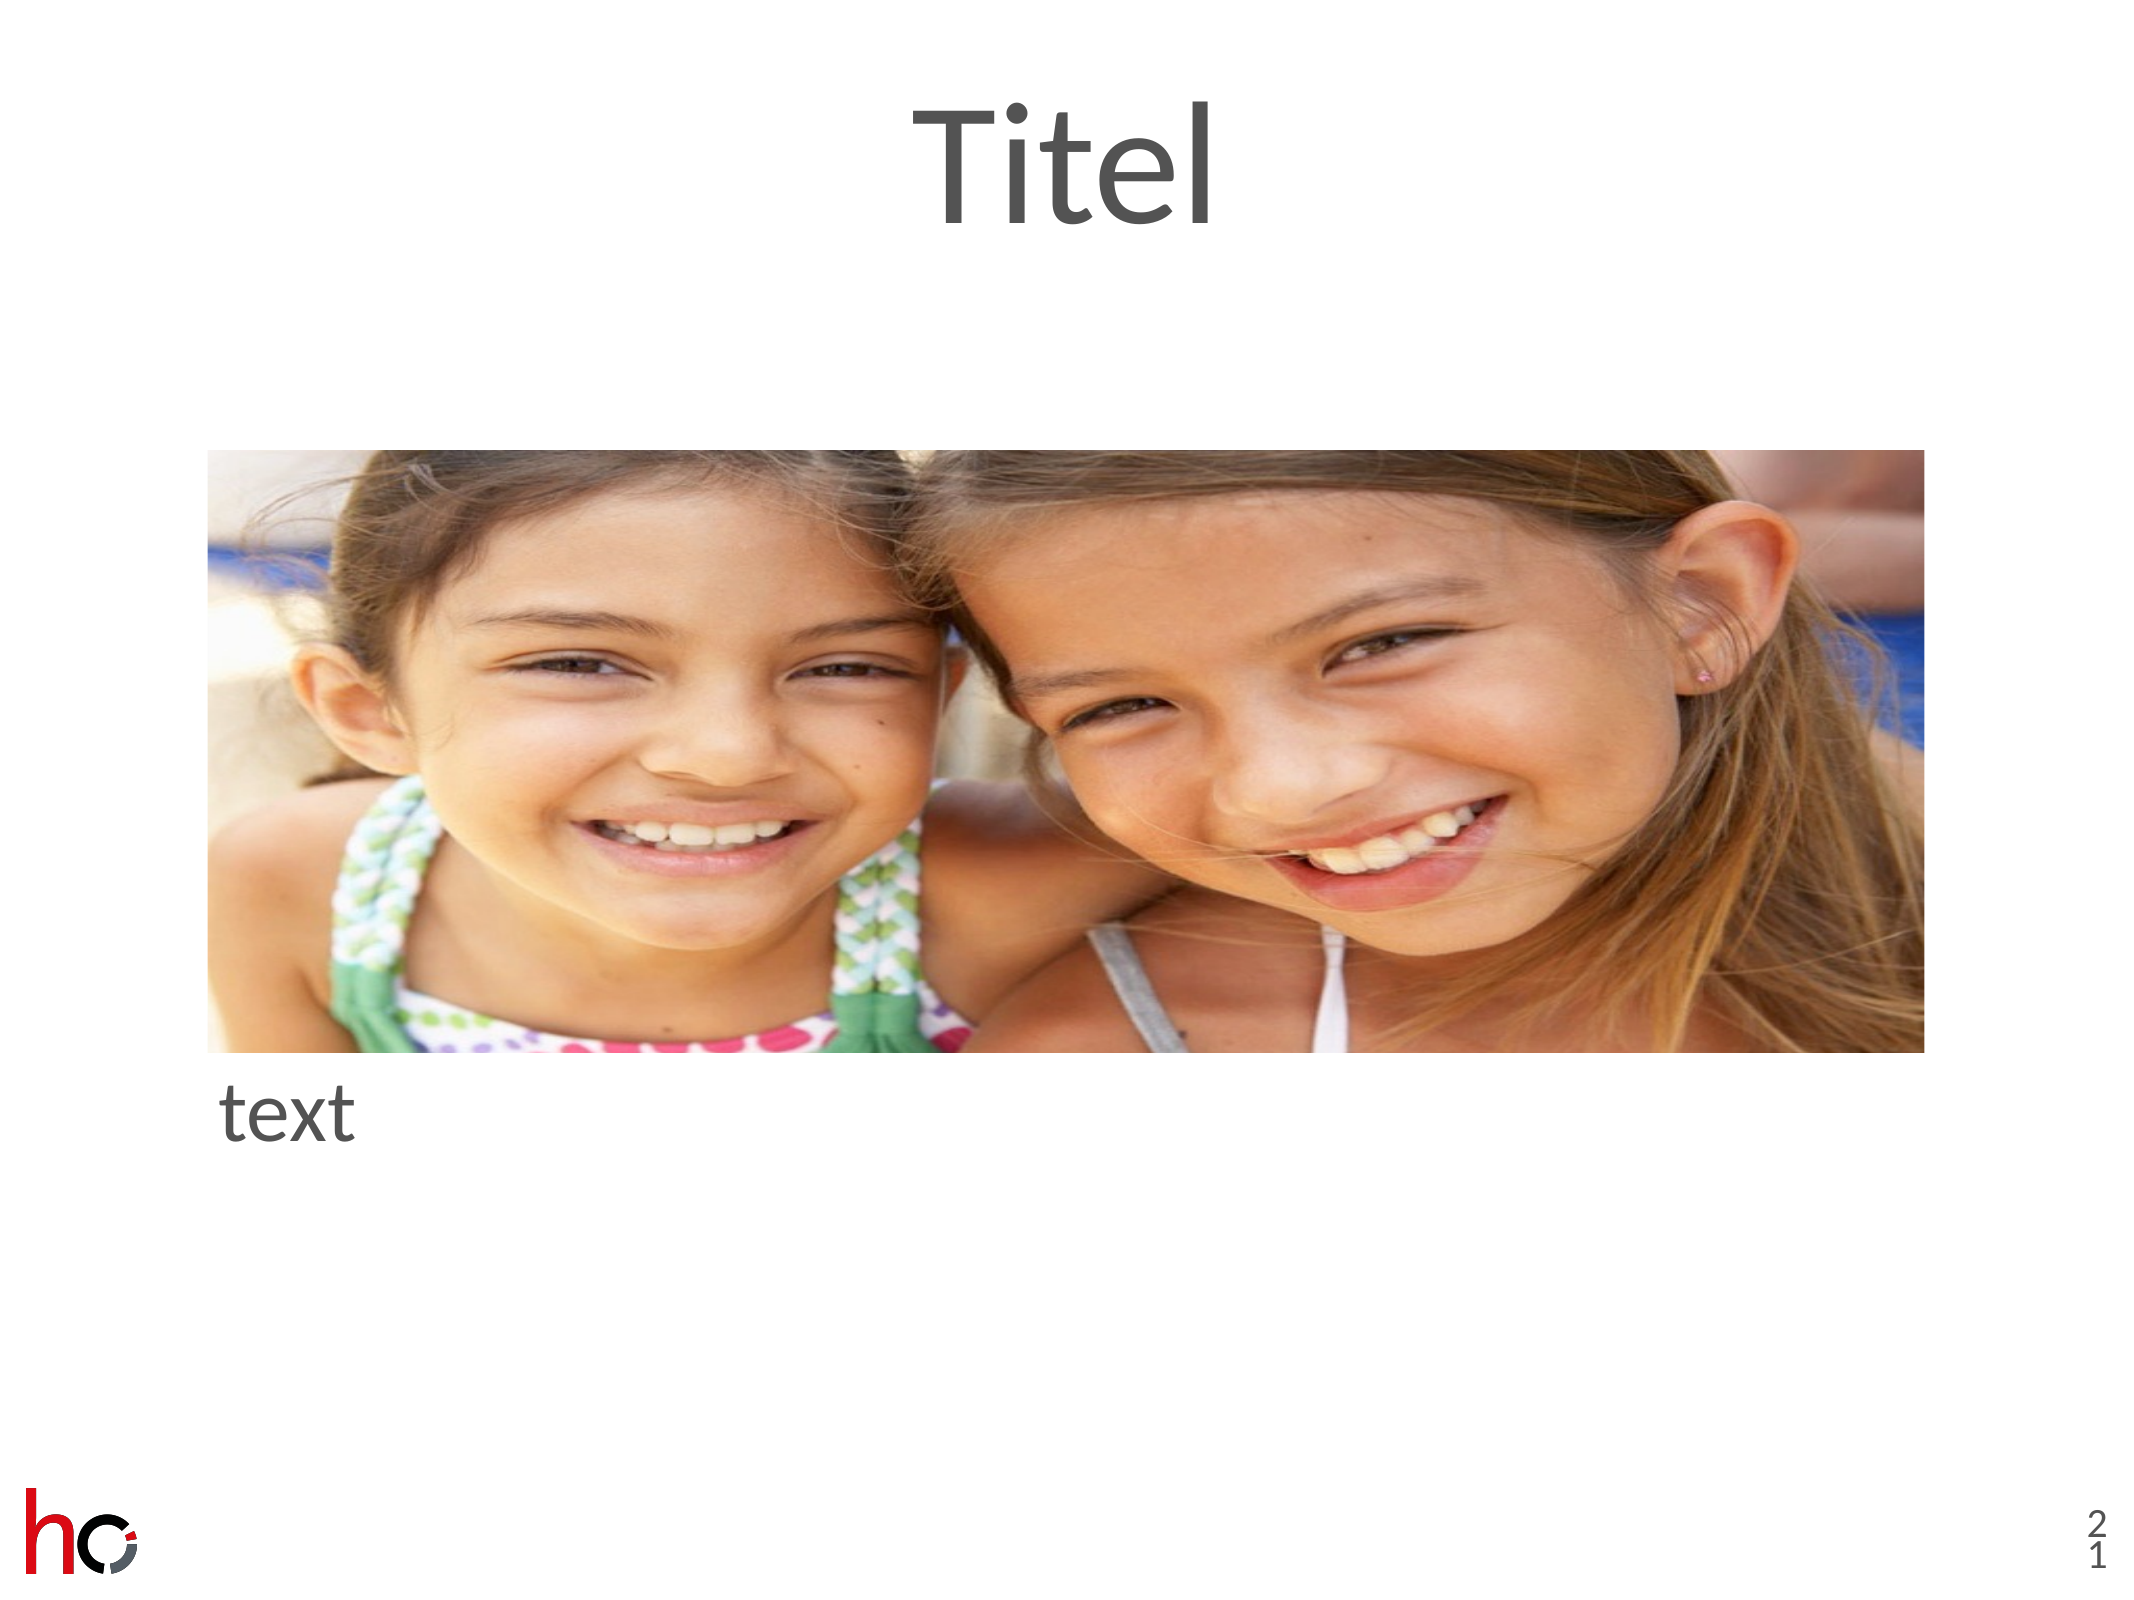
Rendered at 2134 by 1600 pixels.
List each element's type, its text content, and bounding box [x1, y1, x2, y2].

text_box [2071, 1498, 2114, 1570]
text_box text [210, 1067, 1921, 1173]
title Titel [208, 41, 1925, 442]
picture [207, 450, 1925, 1053]
